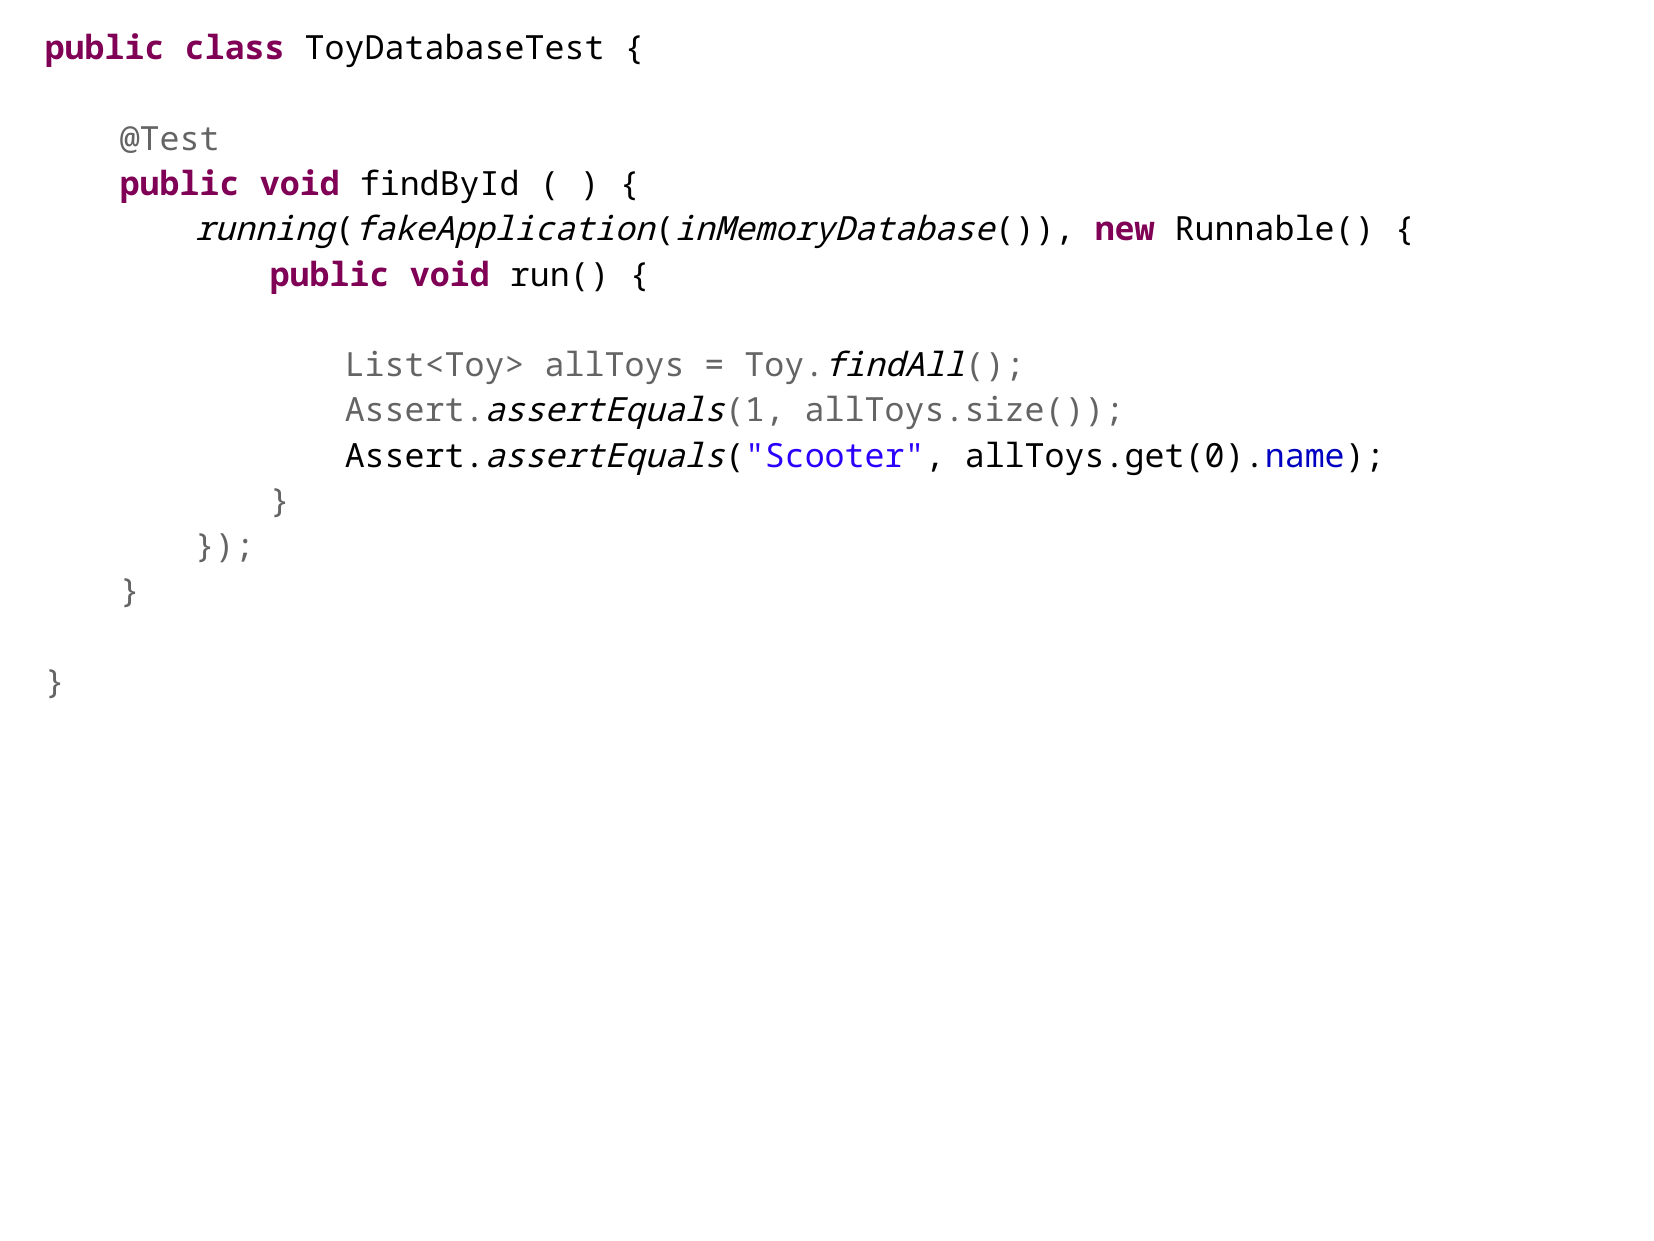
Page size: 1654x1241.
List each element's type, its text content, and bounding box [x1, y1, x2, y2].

text_box public class ToyDatabaseTest { @Test public void findById ( ) { running(fakeApplication(inMemoryDatabase()), new Runnable() { public void run() { List<Toy> allToys = Toy.findAll(); Assert.assertEquals(1, allToys.size()); Assert.assertEquals("Scooter", allToys.get(0).name); } }); } } [30, 17, 1576, 1106]
